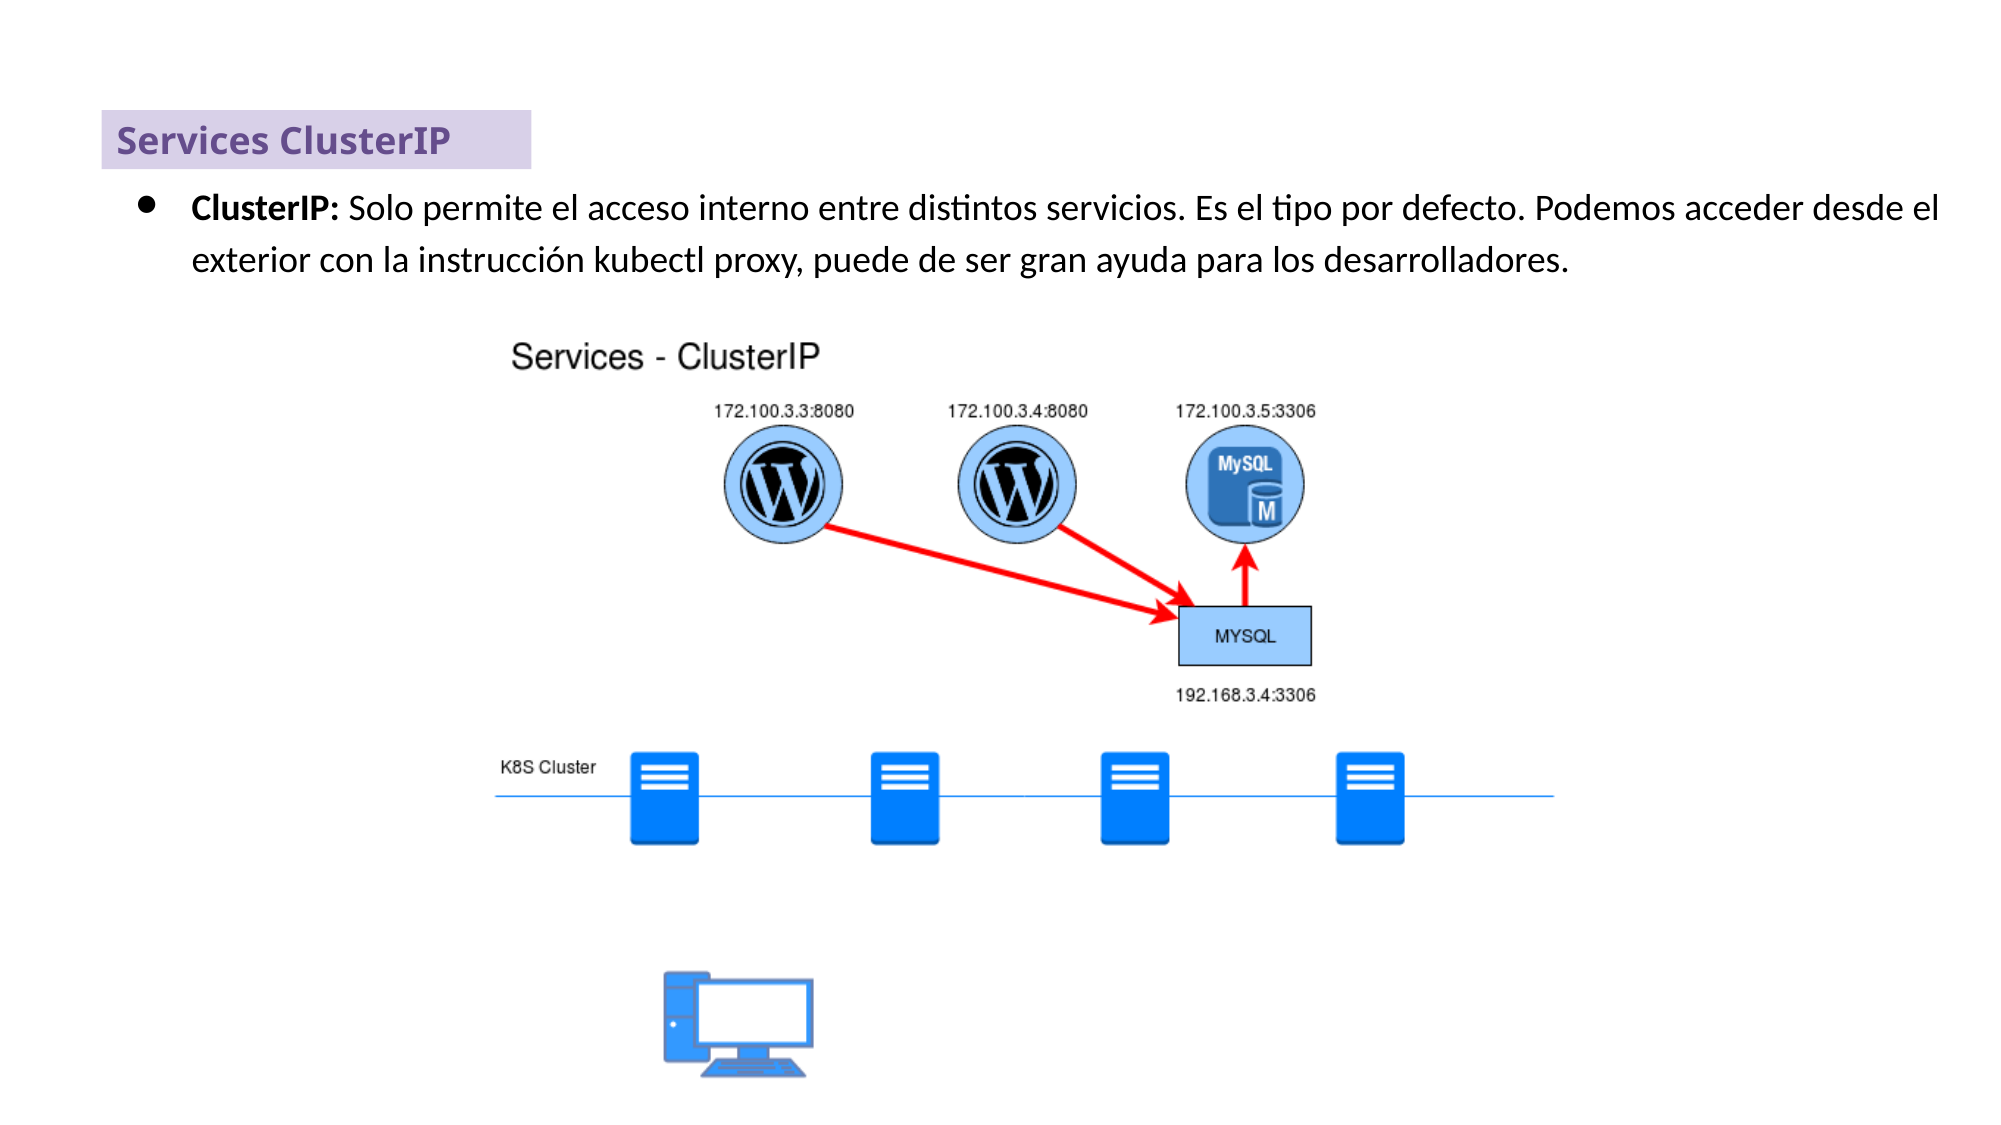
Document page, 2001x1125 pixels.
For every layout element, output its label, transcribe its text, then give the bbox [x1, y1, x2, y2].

picture [436, 322, 1571, 1093]
text_box Services ClusterIP [101, 110, 532, 170]
text_box ClusterIP: Solo permite el acceso interno entre distintos servicios. Es el tipo por defecto. Podemos acceder desde el exterior con la instrucción kubectl proxy, puede de ser gran ayuda para los desarrolladores. [101, 169, 1977, 323]
